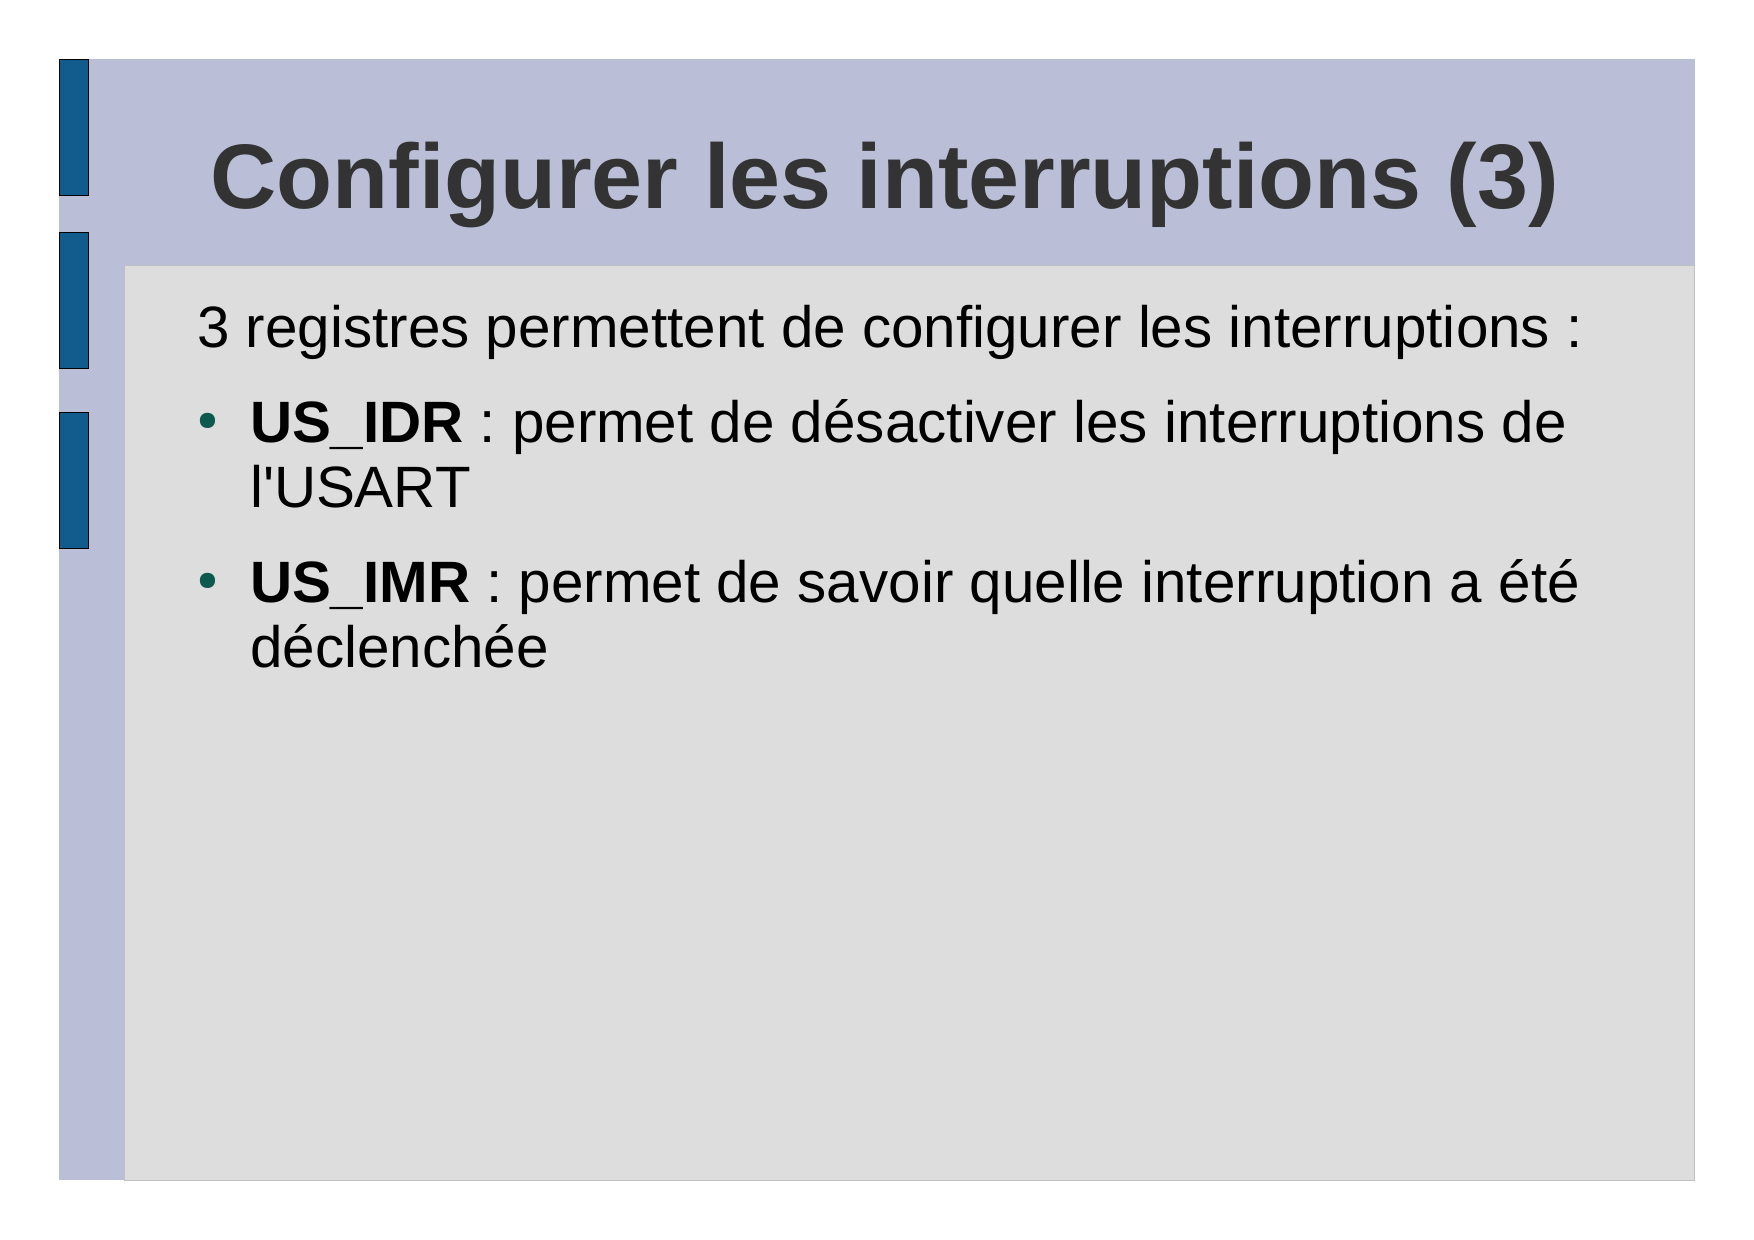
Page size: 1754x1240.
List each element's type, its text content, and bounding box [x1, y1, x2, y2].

title Configurer les interruptions (3) [118, 88, 1654, 266]
list 3 registres permettent de configurer les interruptions : US_IDR : permet de désactiver les interruptions de l'USART US_IMR : permet de savoir quelle interruption a été déclenchée [179, 295, 1654, 1093]
